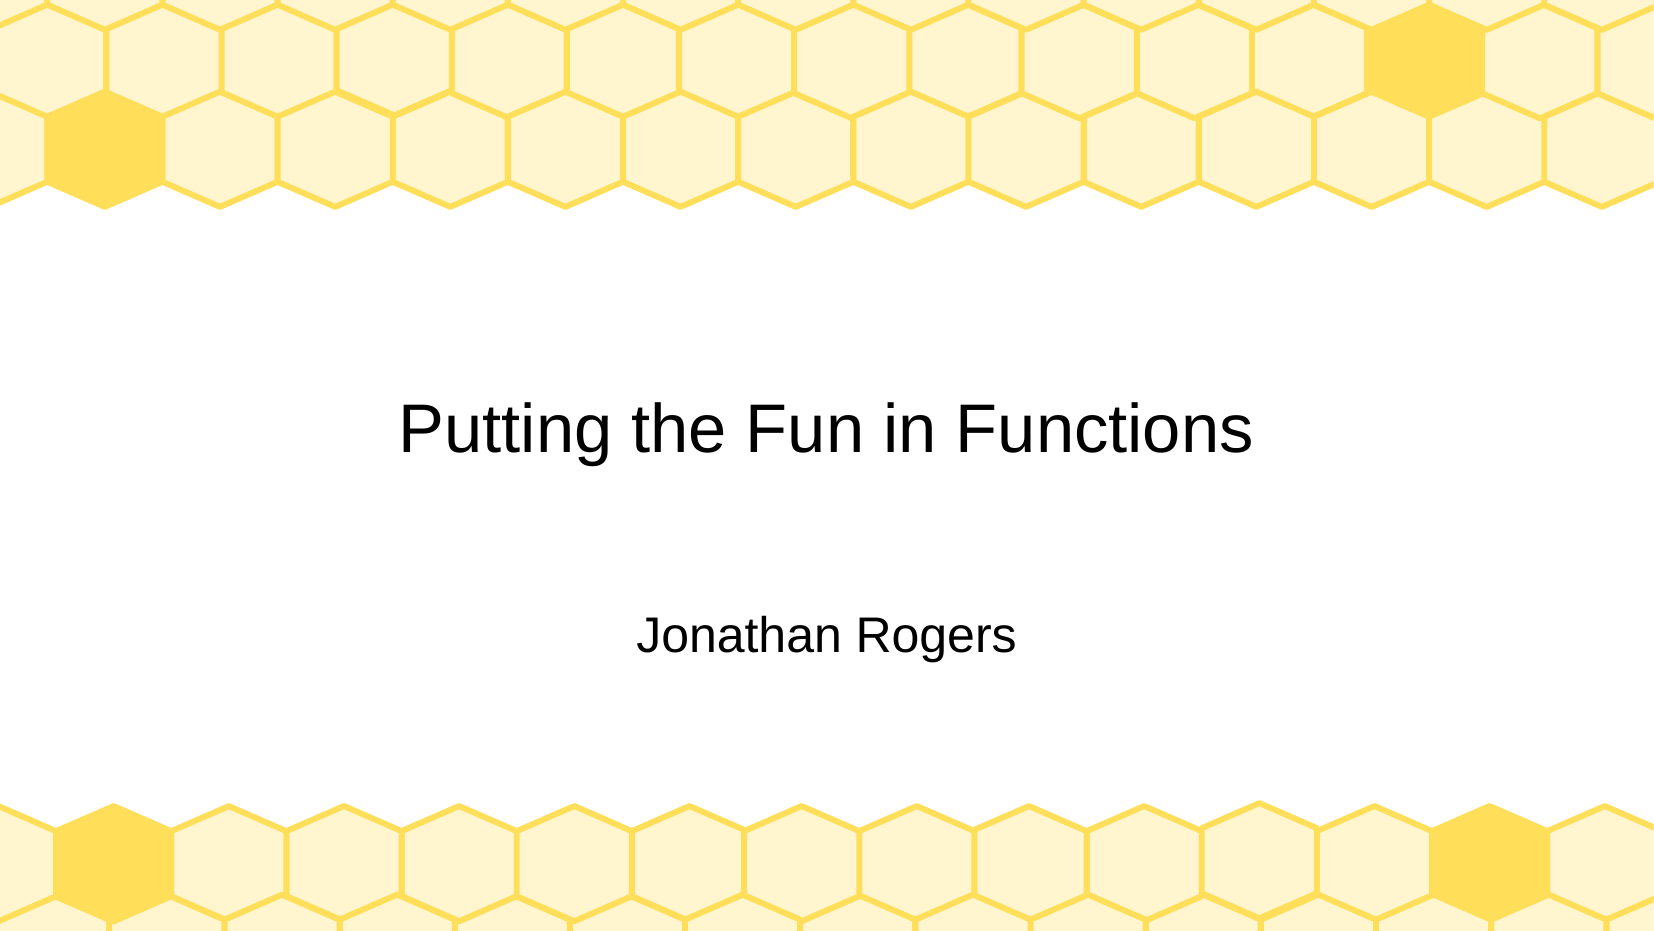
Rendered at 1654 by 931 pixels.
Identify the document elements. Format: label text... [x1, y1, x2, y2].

subtitle Jonathan Rogers [88, 561, 1565, 709]
title Putting the Fun in Functions [88, 324, 1565, 532]
